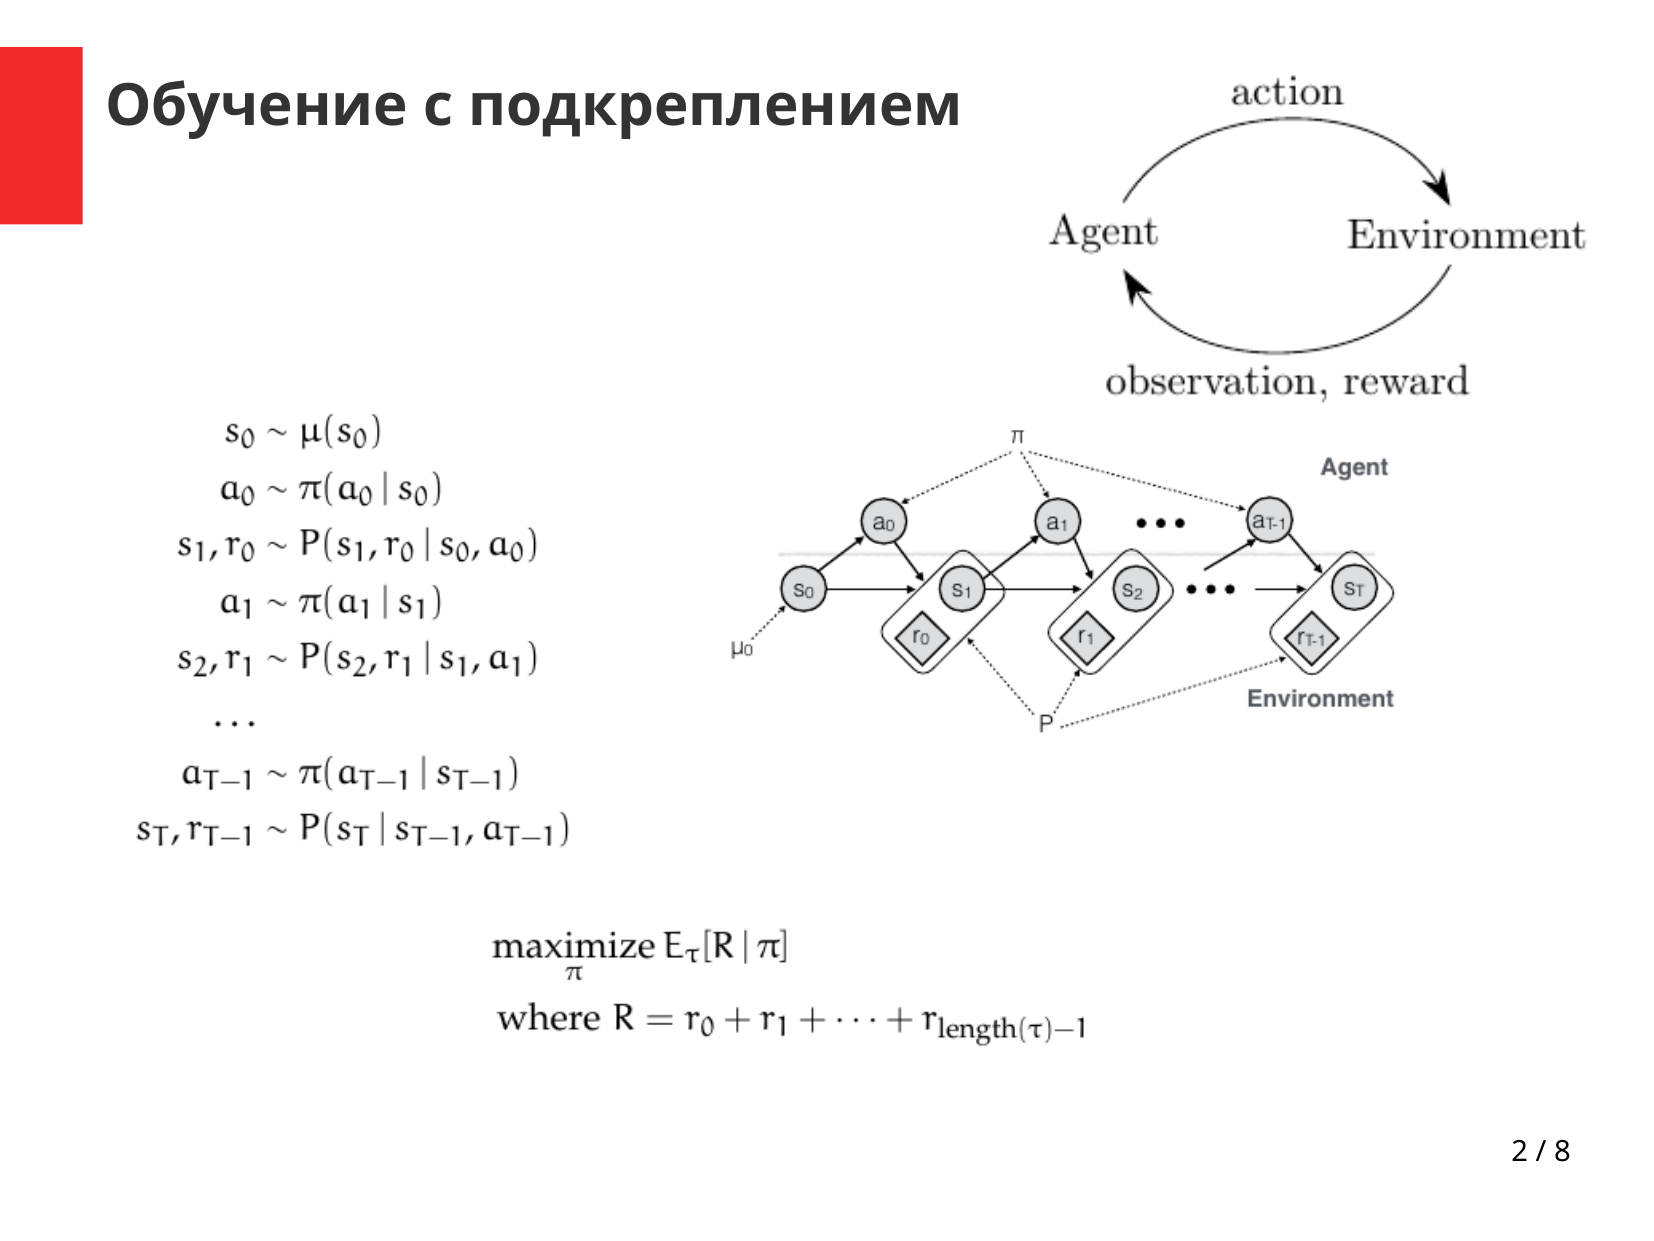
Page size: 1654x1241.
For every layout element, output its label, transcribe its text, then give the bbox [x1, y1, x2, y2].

title Обучение с подкреплением [105, 45, 1025, 161]
picture [135, 29, 1606, 871]
picture [452, 913, 1111, 1066]
